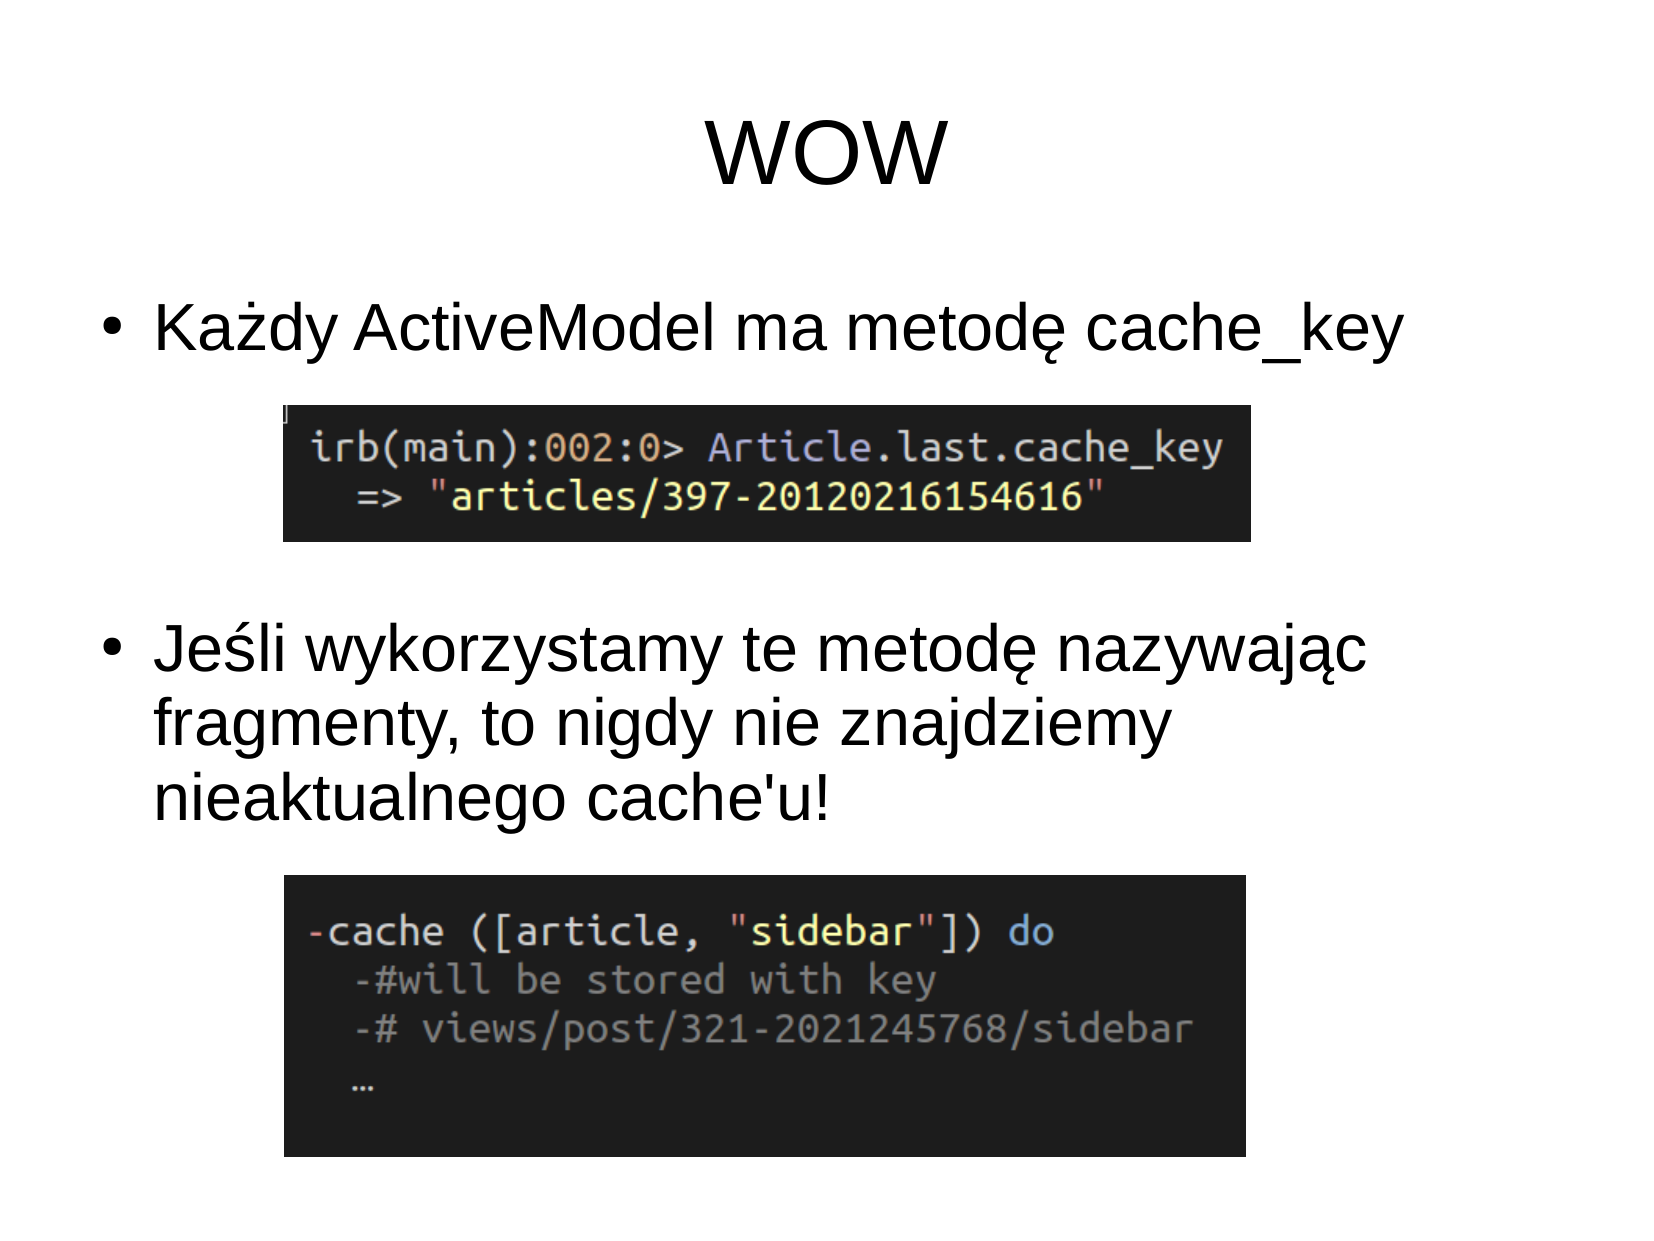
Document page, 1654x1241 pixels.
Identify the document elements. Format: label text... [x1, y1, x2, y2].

picture [284, 875, 1246, 1157]
title WOW [82, 49, 1571, 257]
list Jeśli wykorzystamy te metodę nazywając fragmenty, to nigdy nie znajdziemy nieaktualnego cache'u! [82, 610, 1571, 876]
picture [283, 405, 1251, 542]
list Każdy ActiveModel ma metodę cache_key [82, 290, 1571, 555]
